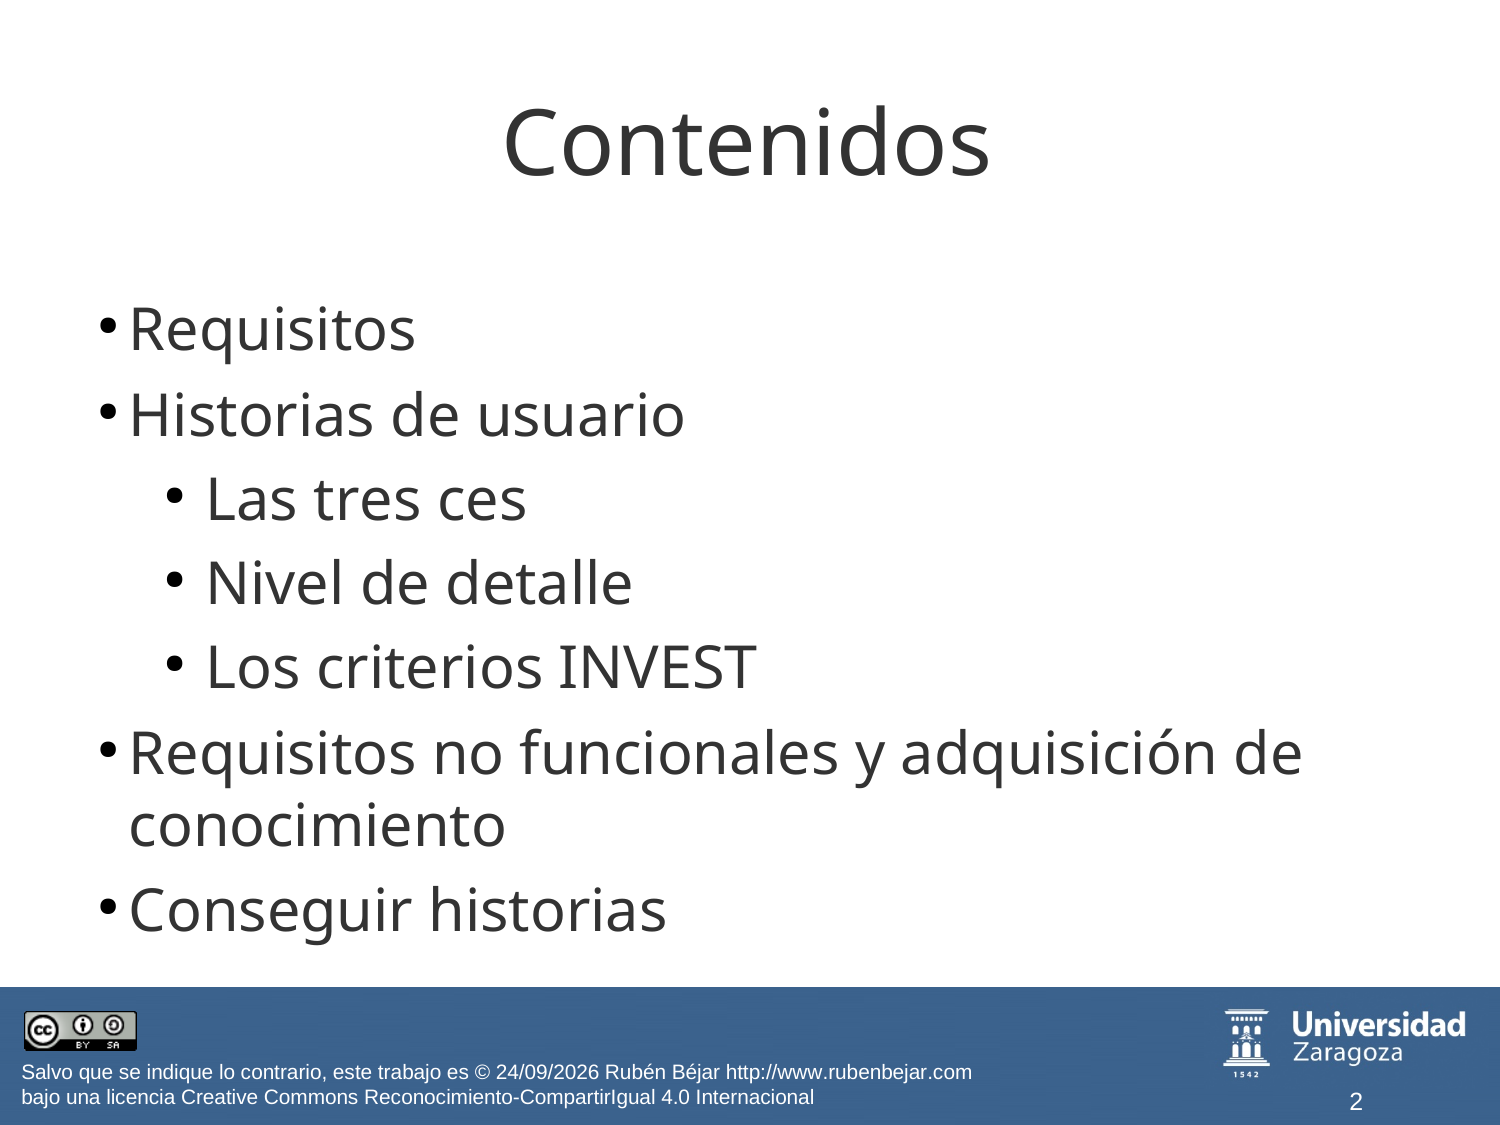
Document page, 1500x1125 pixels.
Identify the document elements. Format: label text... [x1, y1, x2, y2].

list Requisitos Historias de usuario Las tres ces Nivel de detalle Los criterios INVEST Requisitos no funcionales y adquisición de conocimiento Conseguir historias [82, 283, 1418, 957]
picture [0, 987, 1500, 1125]
title Contenidos [74, 21, 1420, 257]
